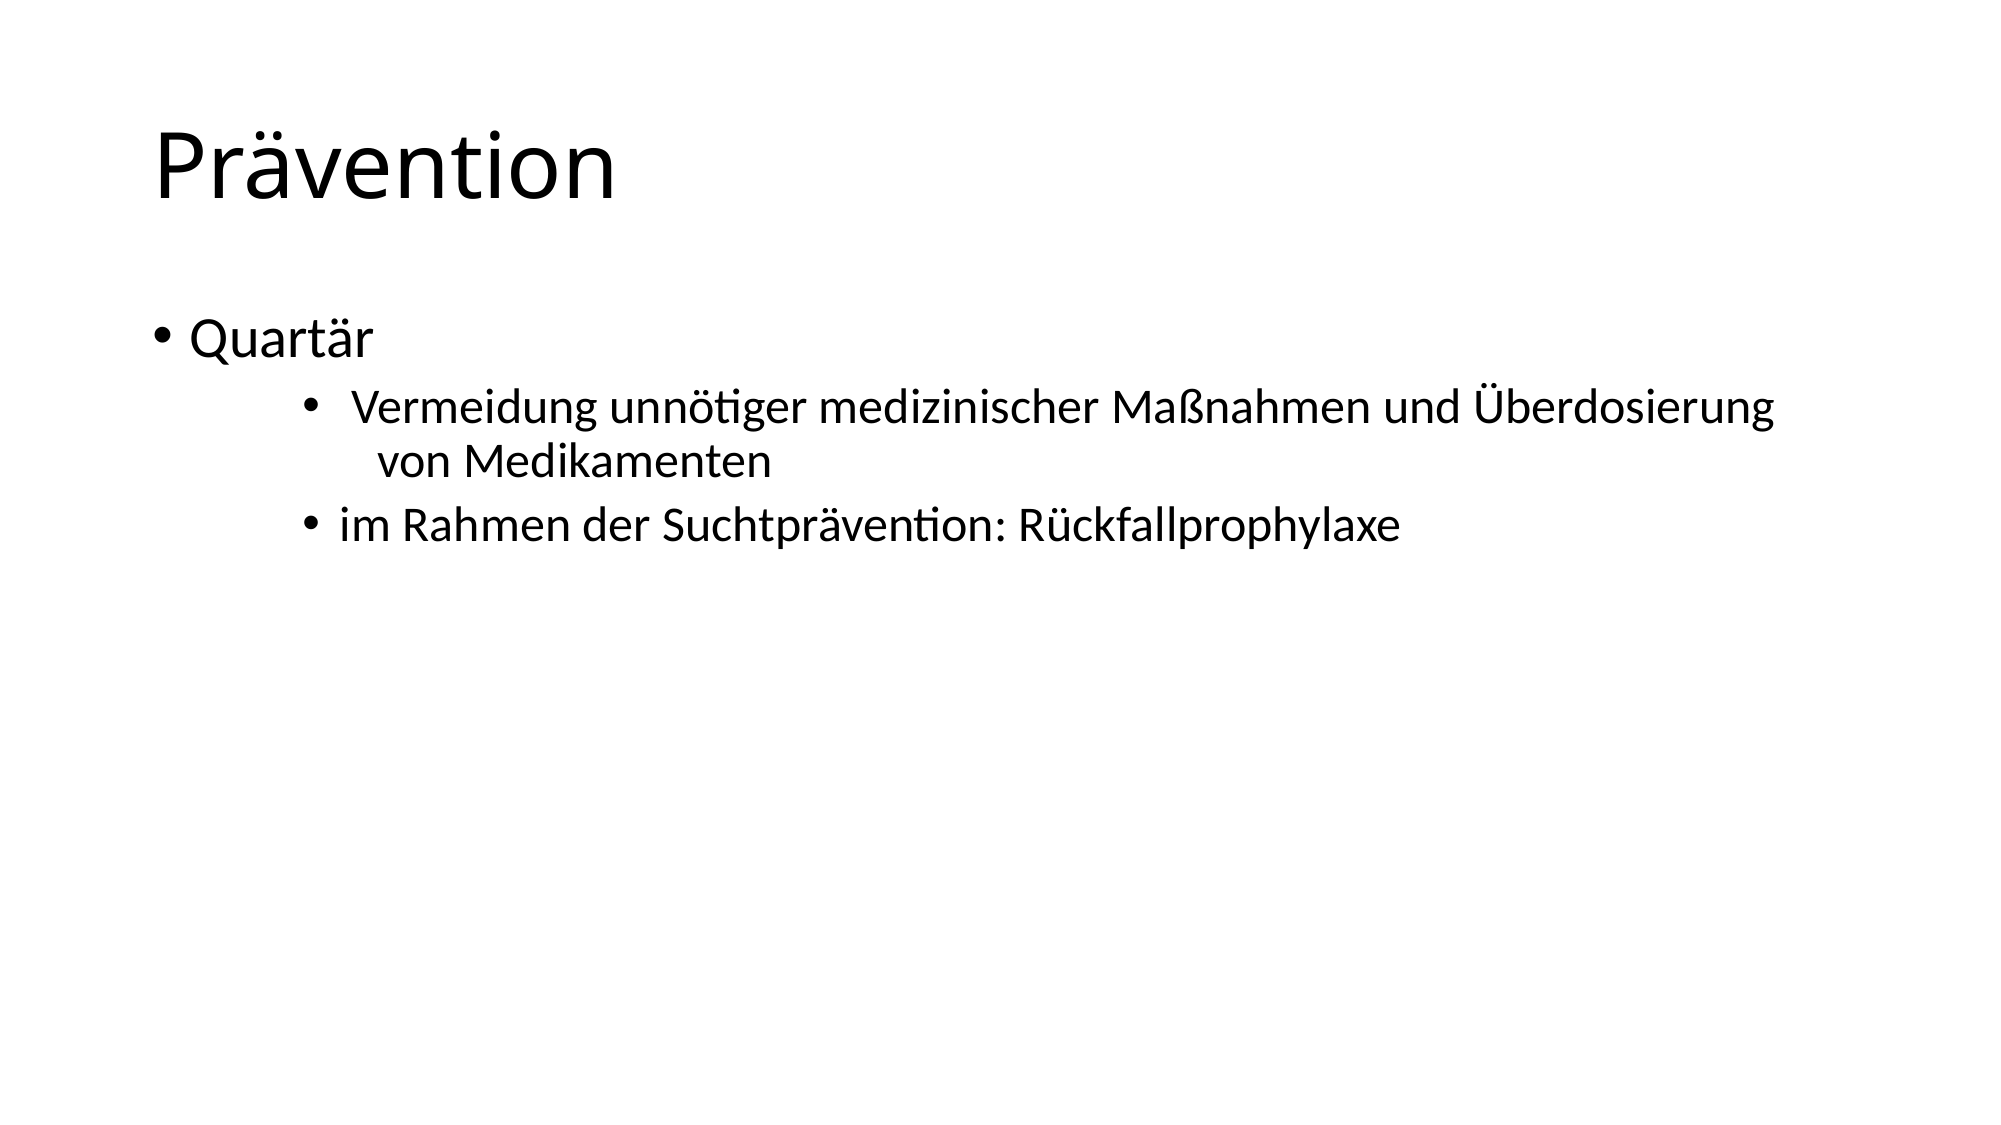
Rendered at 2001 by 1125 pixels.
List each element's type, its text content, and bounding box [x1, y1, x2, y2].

list Quartär Vermeidung unnötiger medizinischer Maßnahmen und Überdosierung von Medikamenten im Rahmen der Suchtprävention: Rückfallprophylaxe [137, 299, 1863, 1014]
title Prävention [137, 59, 1863, 278]
